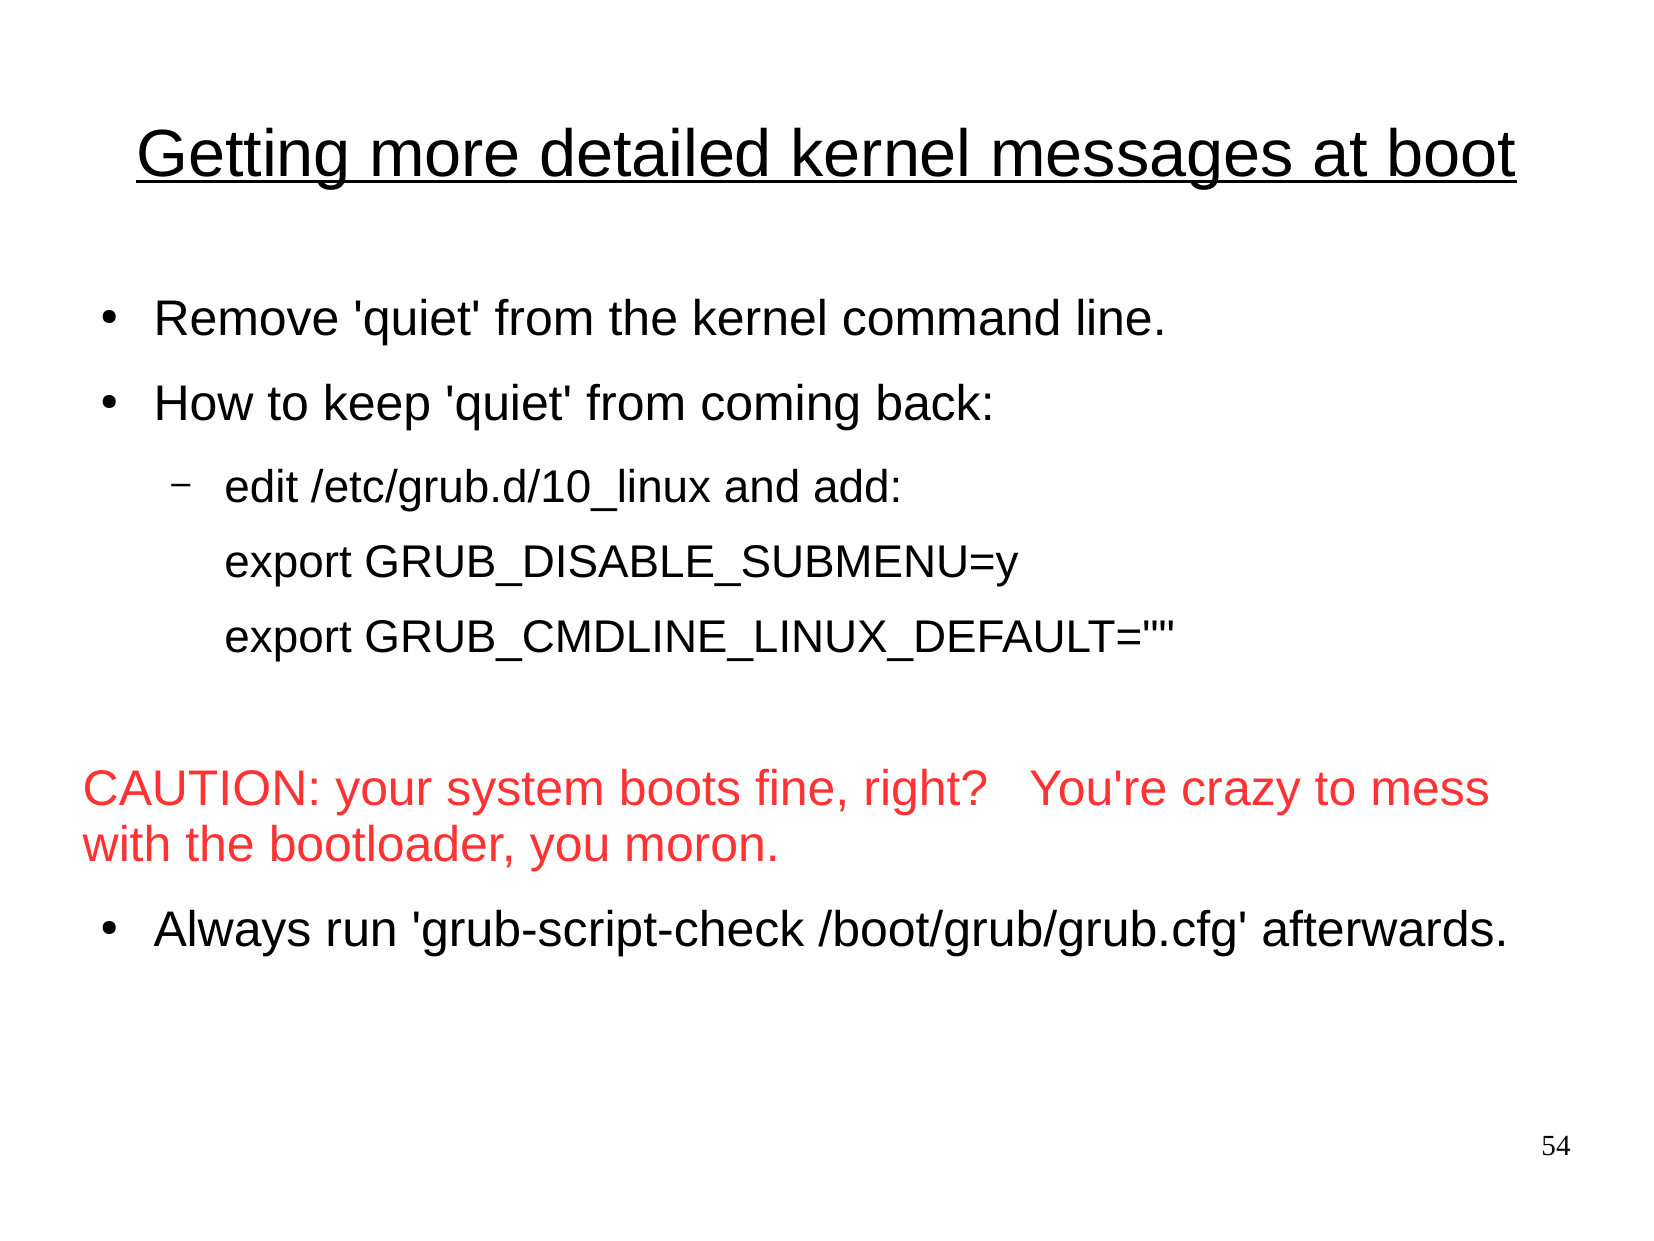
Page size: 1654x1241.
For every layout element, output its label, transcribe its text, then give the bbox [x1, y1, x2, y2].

list Remove 'quiet' from the kernel command line. How to keep 'quiet' from coming back: edit /etc/grub.d/10_linux and add: export GRUB_DISABLE_SUBMENU=y export GRUB_CMDLINE_LINUX_DEFAULT="" CAUTION: your system boots fine, right? You're crazy to mess with the bootloader, you moron. Always run 'grub-script-check /boot/grub/grub.cfg' afterwards. [82, 290, 1571, 1010]
title Getting more detailed kernel messages at boot [82, 49, 1571, 257]
